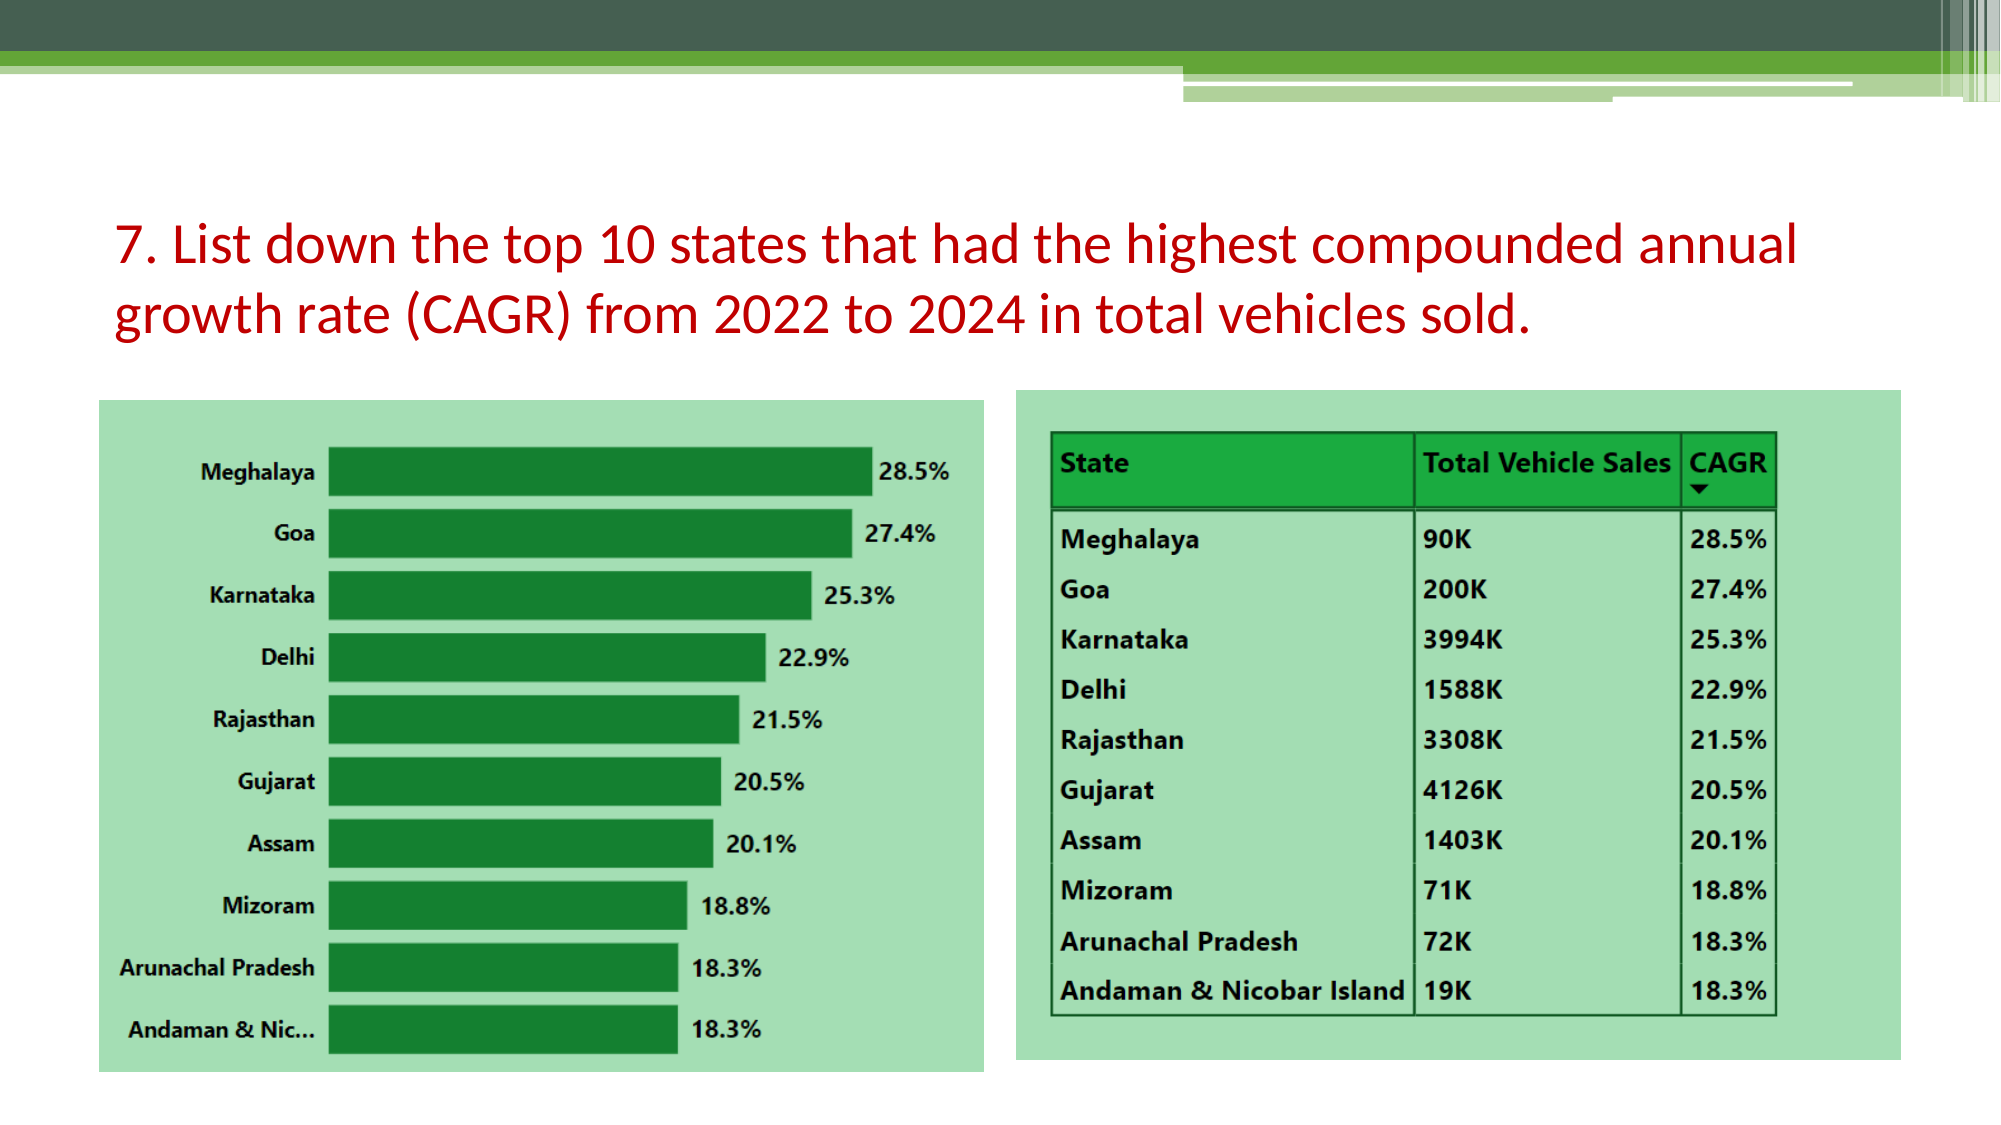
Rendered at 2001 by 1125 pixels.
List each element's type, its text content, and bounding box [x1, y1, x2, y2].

title 7. List down the top 10 states that had the highest compounded annual growth rate (CAGR) from 2022 to 2024 in total vehicles sold. [99, 187, 1900, 363]
picture [1016, 390, 1901, 1060]
picture [99, 400, 984, 1072]
